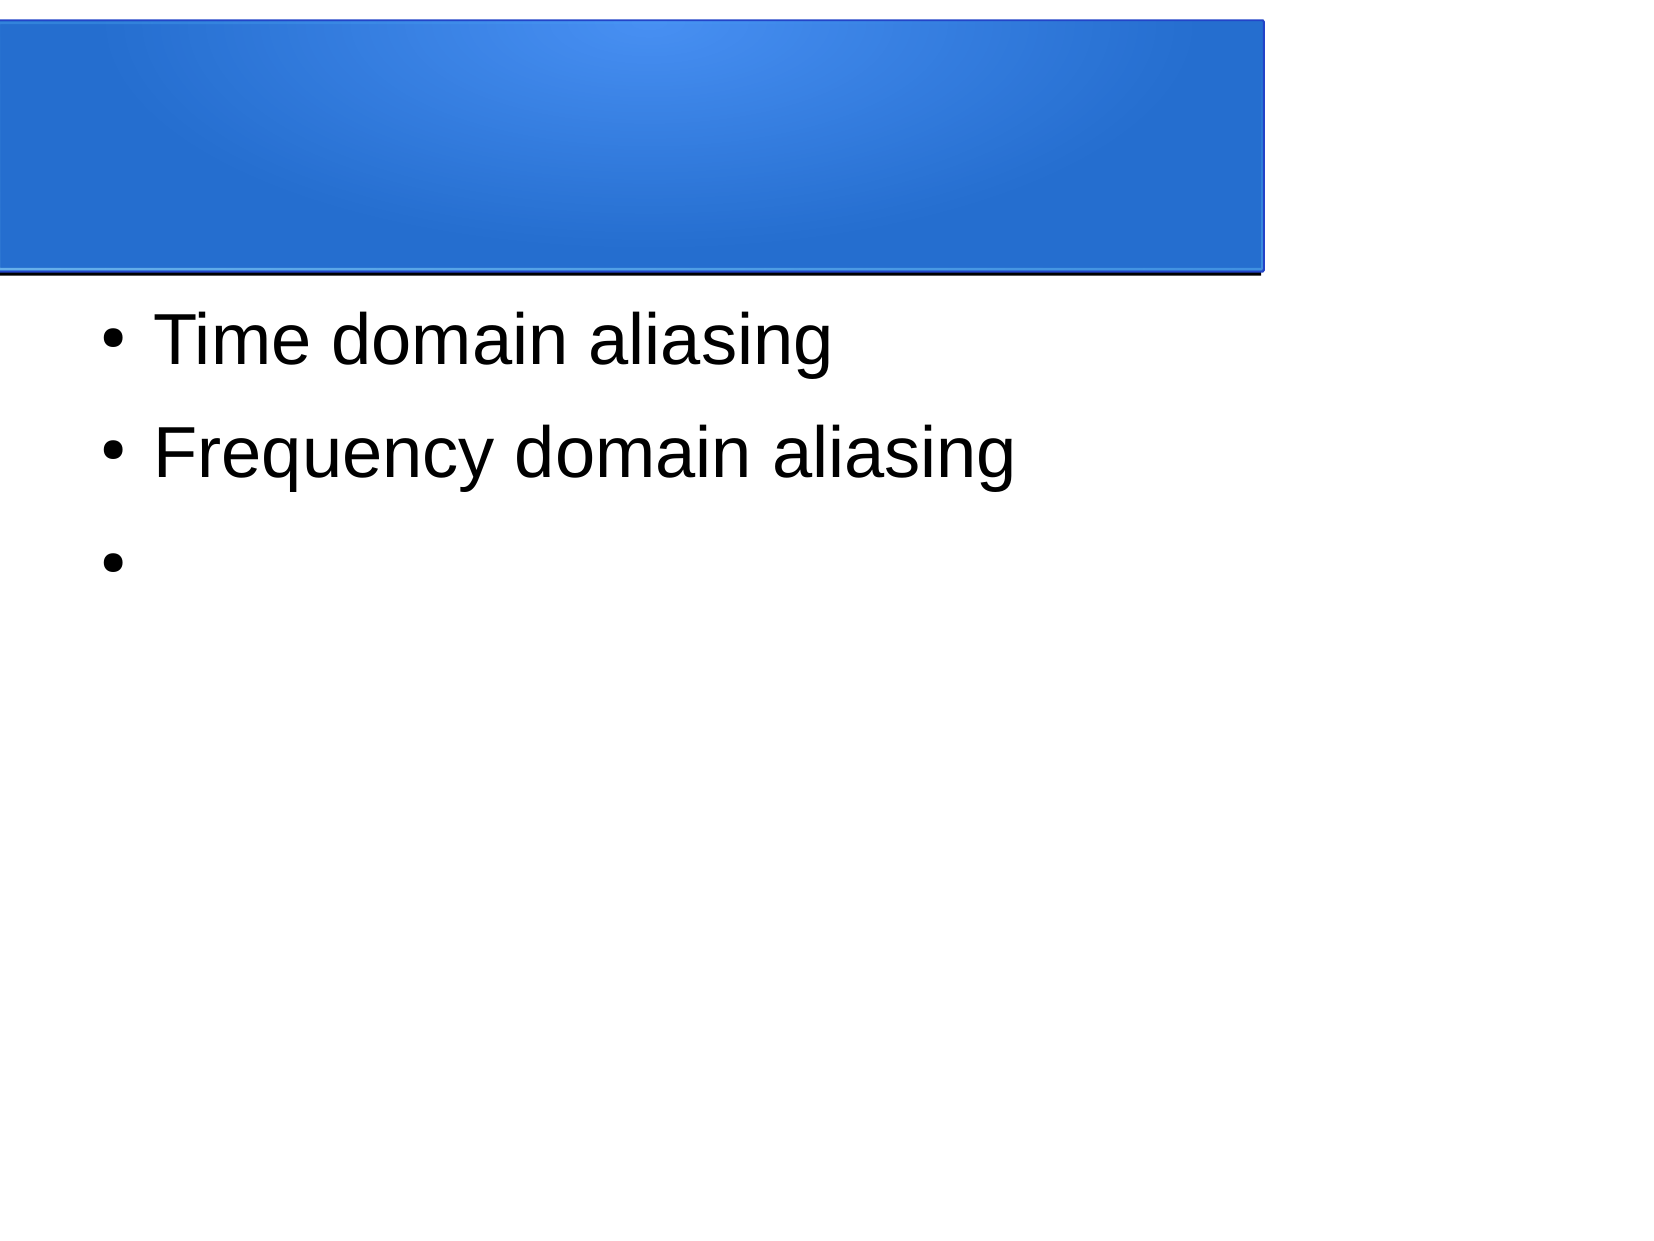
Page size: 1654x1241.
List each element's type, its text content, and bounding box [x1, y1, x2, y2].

list Time domain aliasing Frequency domain aliasing [82, 299, 1571, 1019]
